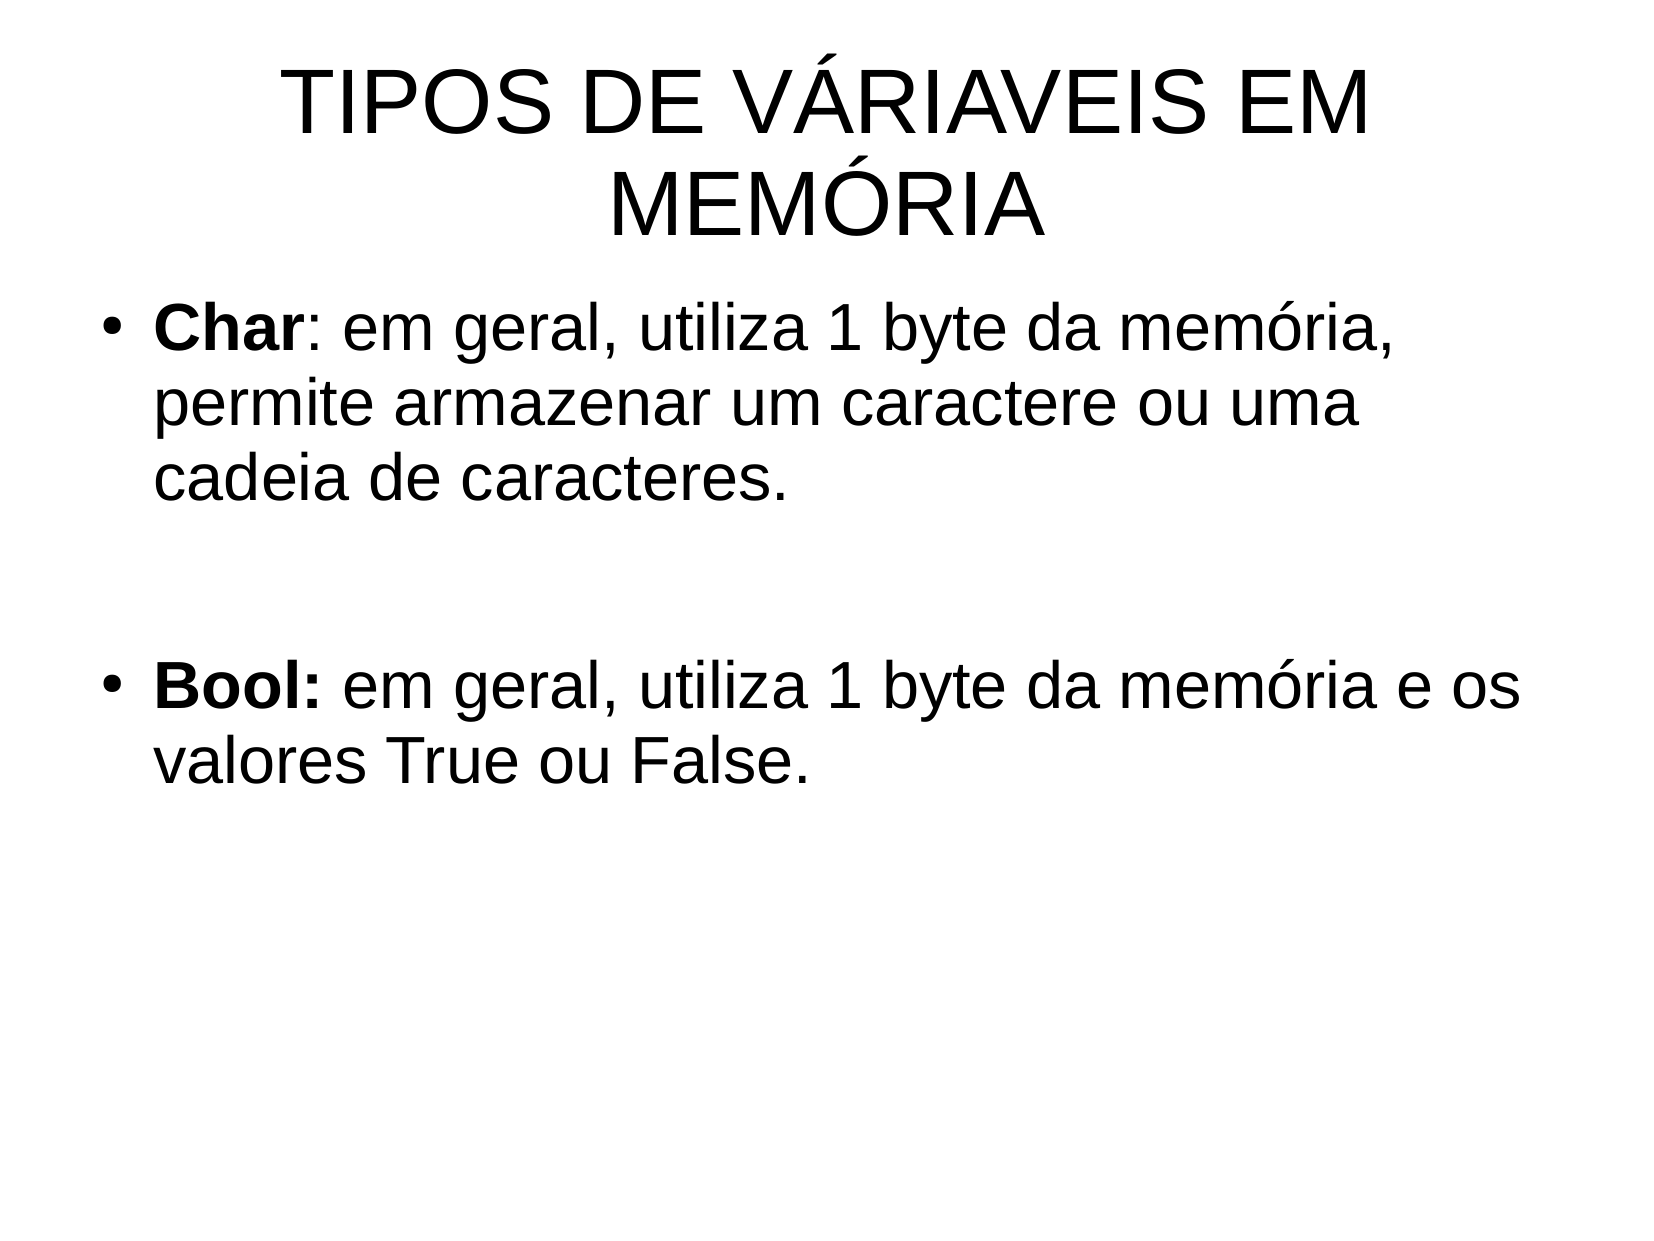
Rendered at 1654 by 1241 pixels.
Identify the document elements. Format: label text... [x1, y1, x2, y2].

list Char: em geral, utiliza 1 byte da memória, permite armazenar um caractere ou uma cadeia de caracteres. Bool: em geral, utiliza 1 byte da memória e os valores True ou False. [82, 290, 1571, 1109]
title TIPOS DE VÁRIAVEIS EM MEMÓRIA [82, 49, 1571, 257]
